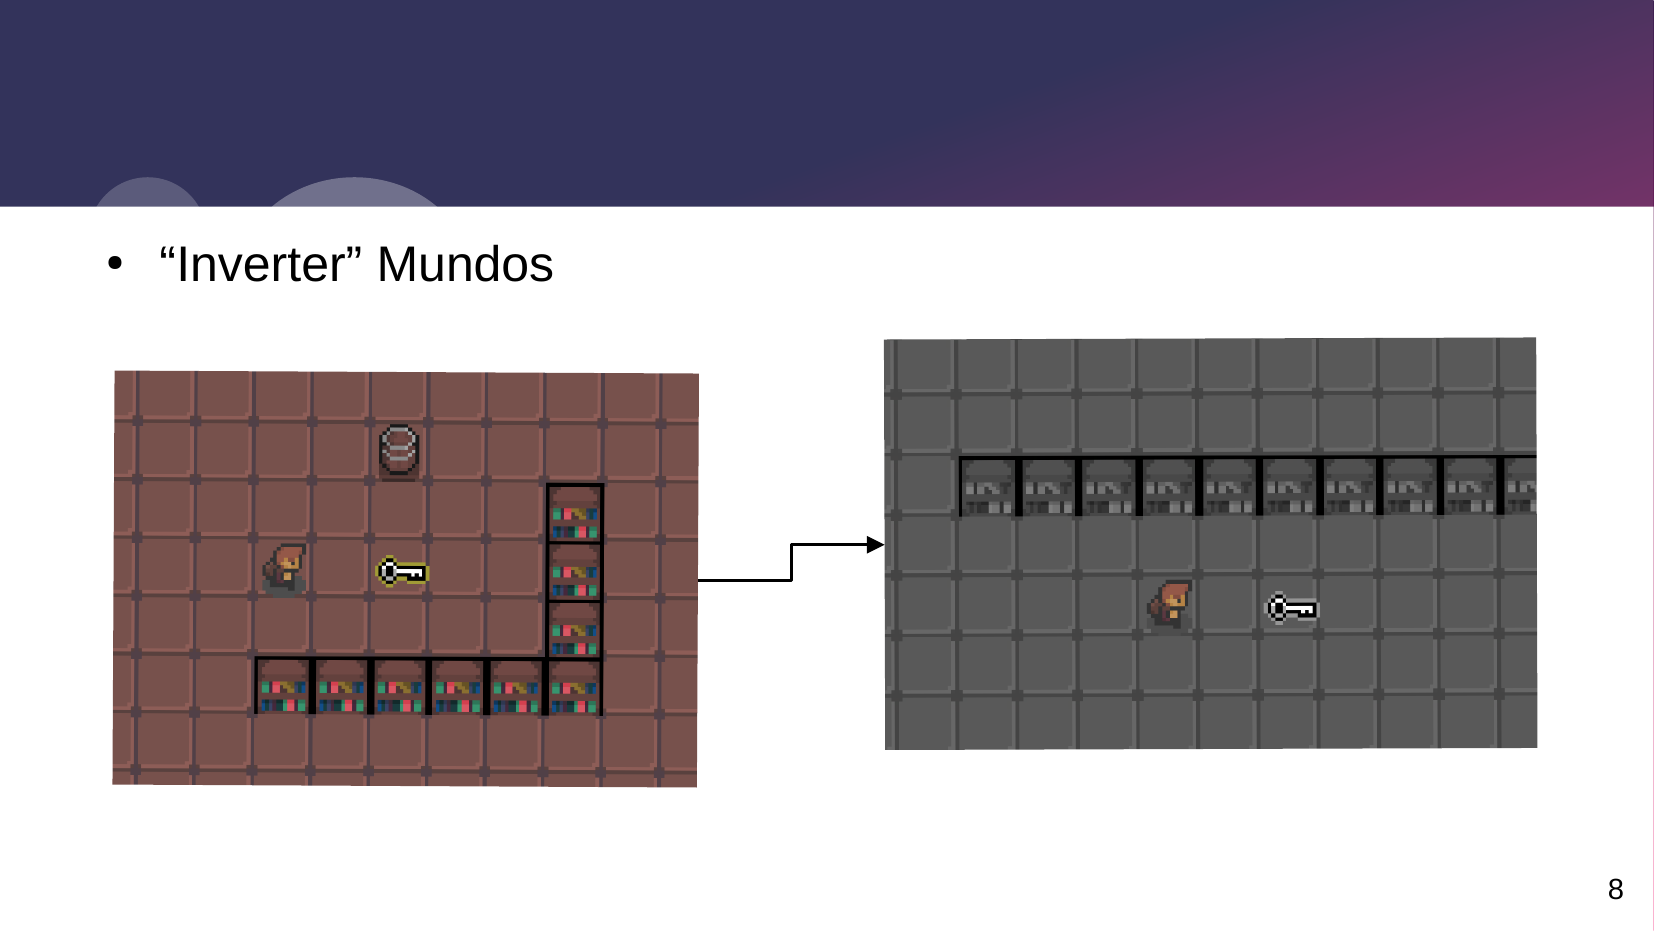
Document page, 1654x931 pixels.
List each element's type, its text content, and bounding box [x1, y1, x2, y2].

list “Inverter” Mundos [88, 236, 1565, 827]
picture [112, 370, 699, 788]
picture [883, 337, 1538, 751]
